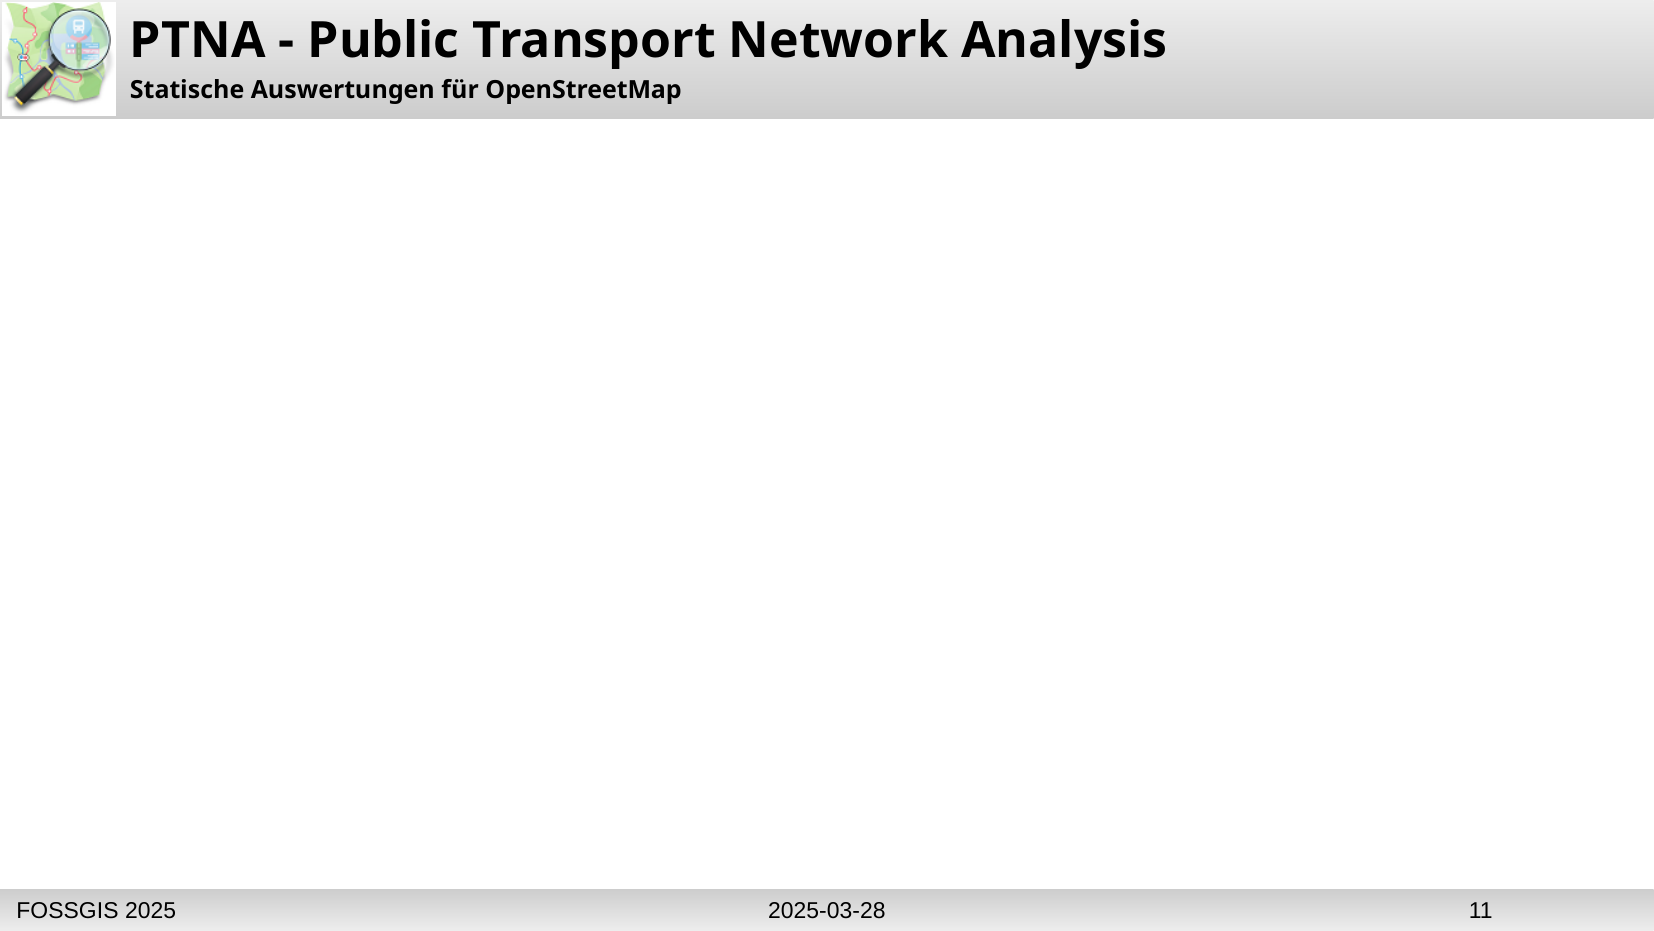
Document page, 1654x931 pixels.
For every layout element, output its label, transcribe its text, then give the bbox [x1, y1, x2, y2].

text_box PTNA - Public Transport Network Analysis [115, 0, 1653, 59]
text_box Statische Auswertungen für OpenStreetMap [115, 59, 1653, 119]
picture [2, 2, 115, 116]
text_box [0, 0, 115, 119]
text_box FOSSGIS 2025 [1, 888, 203, 931]
text_box <Foliennummer> [1453, 888, 1654, 931]
text_box 2025-03-28 [203, 889, 1453, 931]
